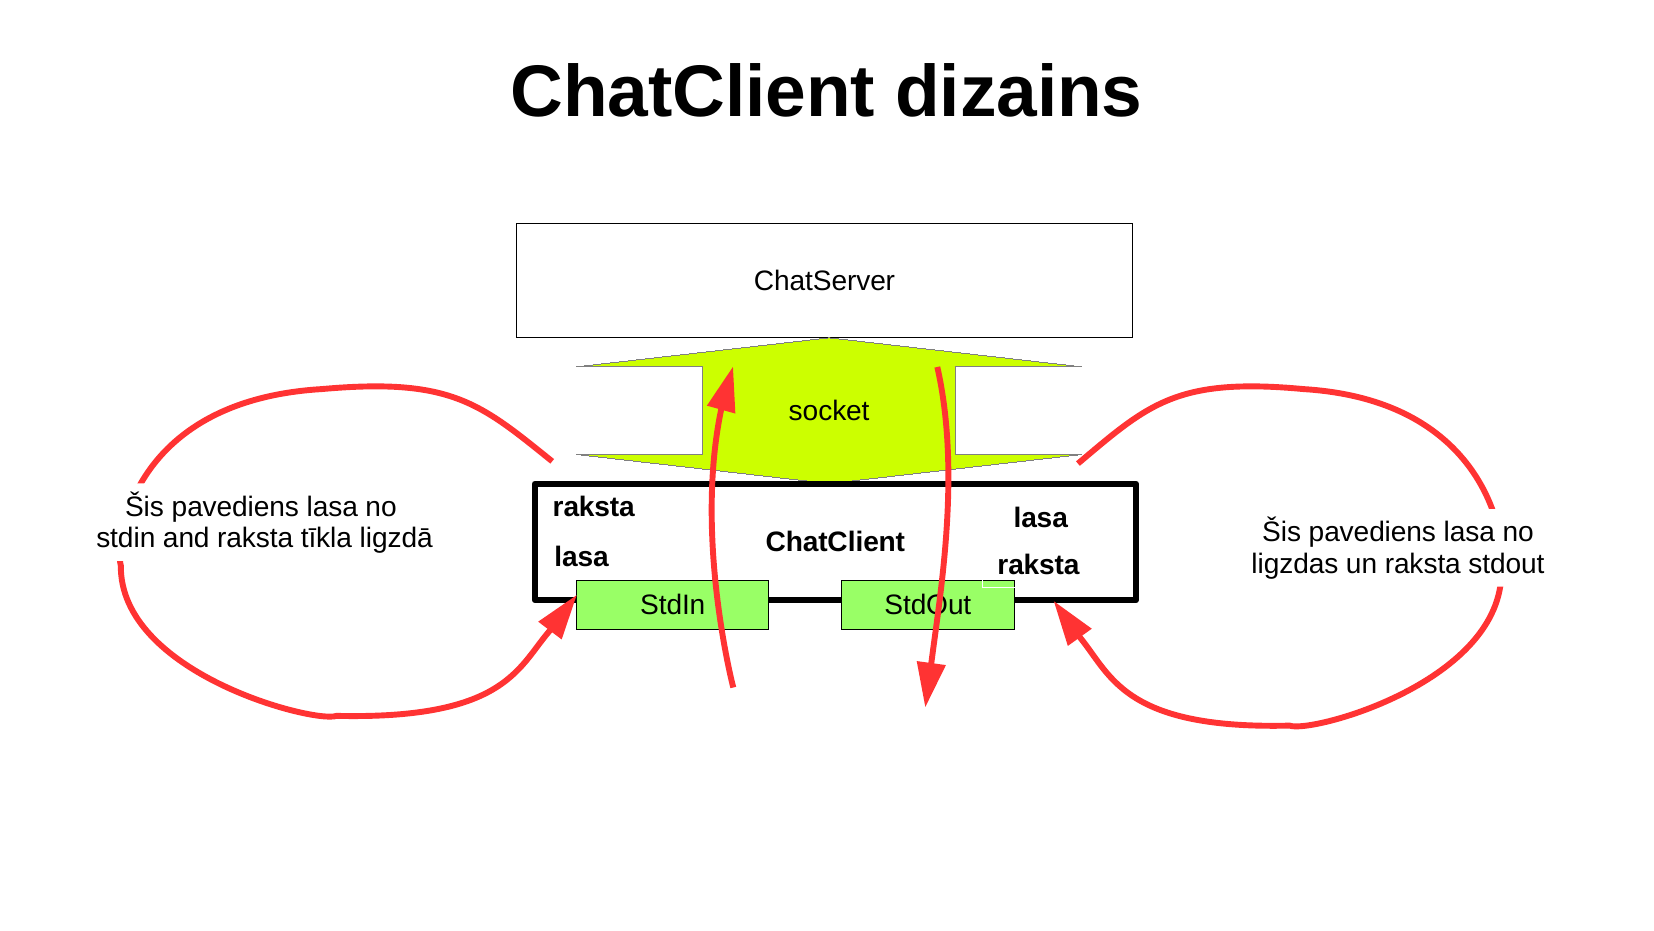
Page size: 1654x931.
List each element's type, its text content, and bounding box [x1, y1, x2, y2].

text_box StdIn [576, 580, 718, 630]
title ChatClient dizains [82, 37, 1571, 147]
text_box raksta [537, 483, 650, 530]
text_box StdOut [939, 580, 1015, 630]
text_box ChatClient [946, 483, 1136, 601]
text_box lasa [539, 533, 624, 581]
text_box ChatClient [715, 483, 945, 601]
text_box ChatServer [516, 223, 1133, 338]
text_box Šis pavediens lasa no ligzdas un raksta stdout [1236, 509, 1560, 587]
text_box Šis pavediens lasa no stdin and raksta tīkla ligzdā [81, 483, 448, 561]
text_box ChatClient [534, 483, 712, 601]
text_box raksta [982, 541, 1095, 588]
text_box StdOut [841, 580, 938, 630]
text_box lasa [998, 495, 1083, 541]
text_box socket [576, 337, 1082, 483]
text_box StdIn [719, 580, 769, 630]
